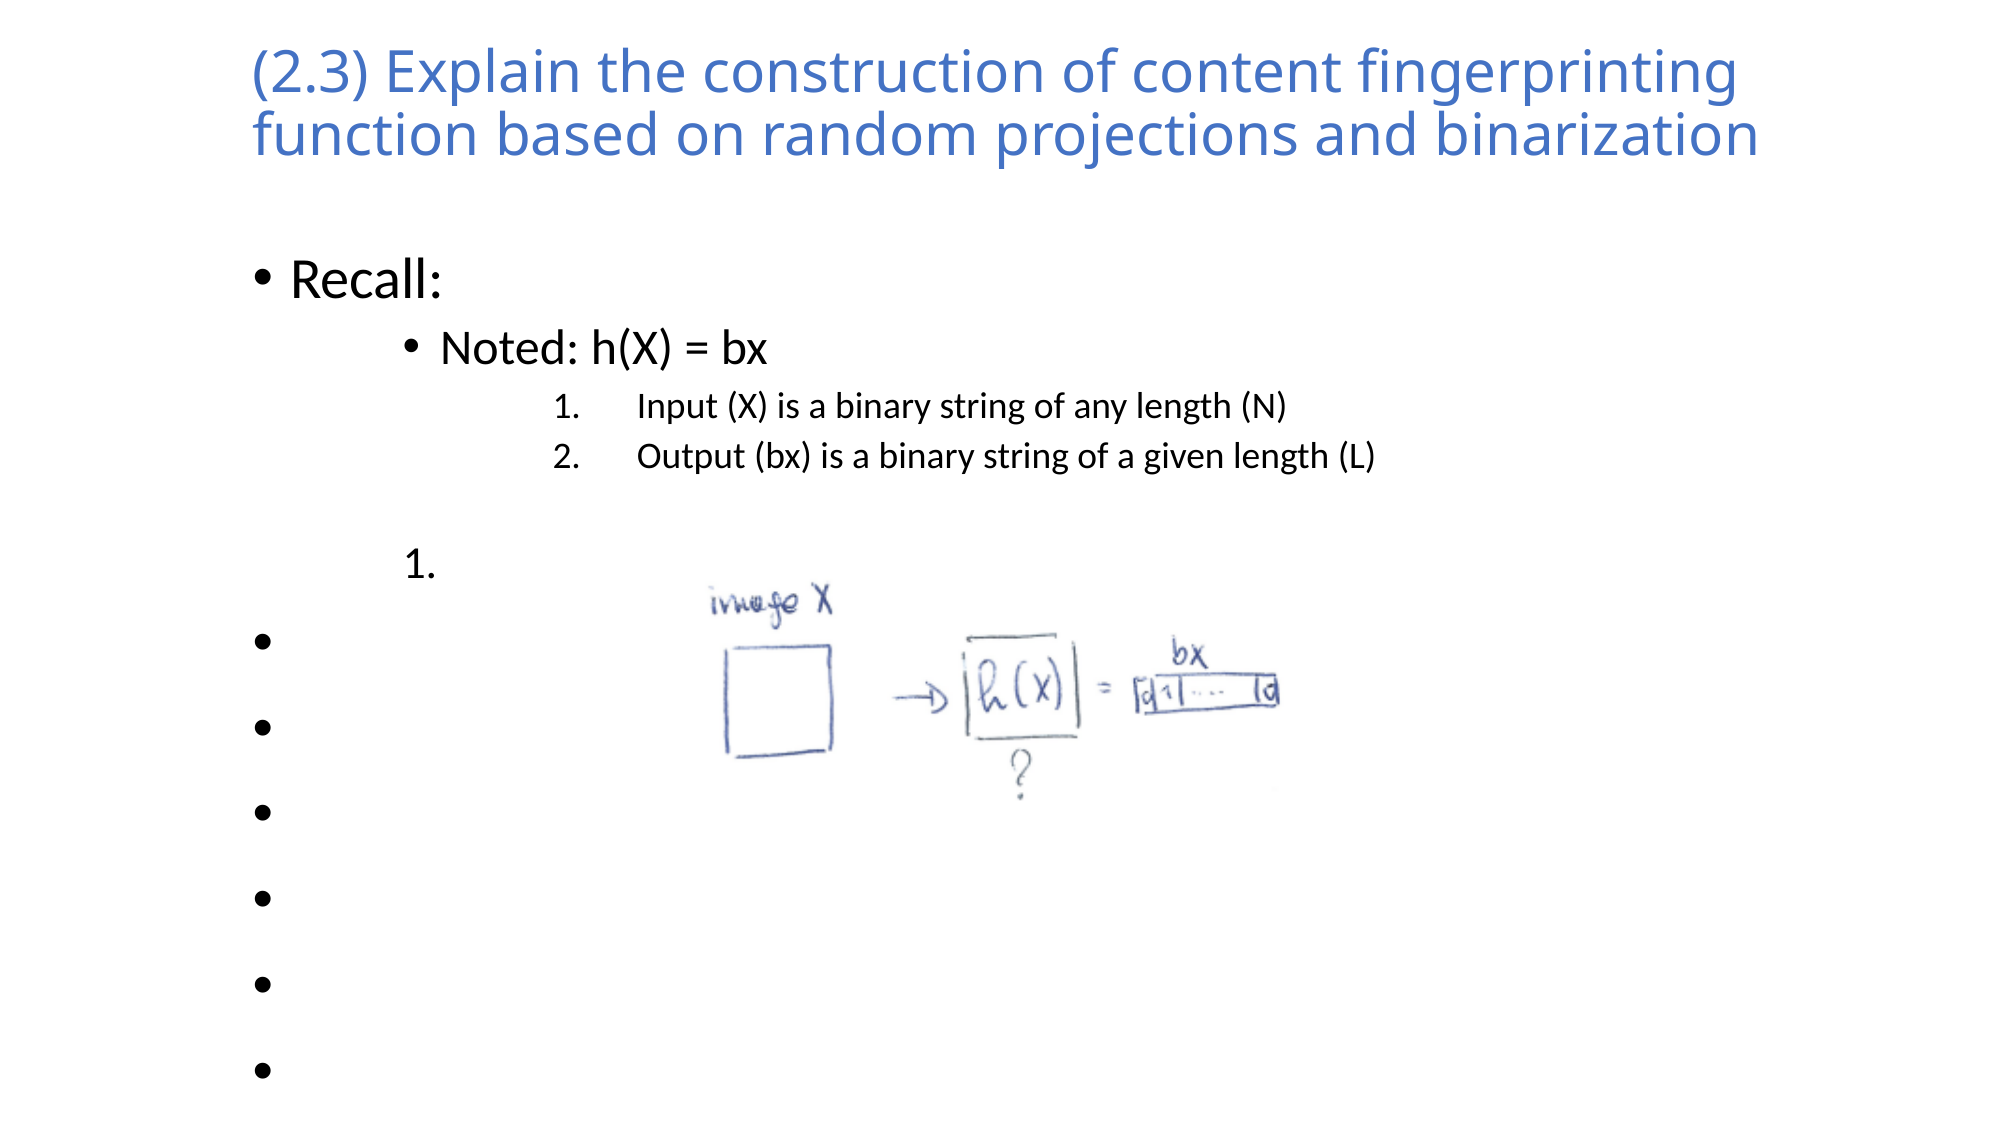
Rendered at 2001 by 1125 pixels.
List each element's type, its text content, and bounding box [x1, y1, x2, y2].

list Recall: Noted: h(X) = bx Input (X) is a binary string of any length (N) Output (bx) is a binary string of a given length (L) [237, 240, 1876, 1013]
picture [690, 562, 1310, 823]
title (2.3) Explain the construction of content fingerprinting function based on random projections and binarization [237, 34, 1876, 194]
